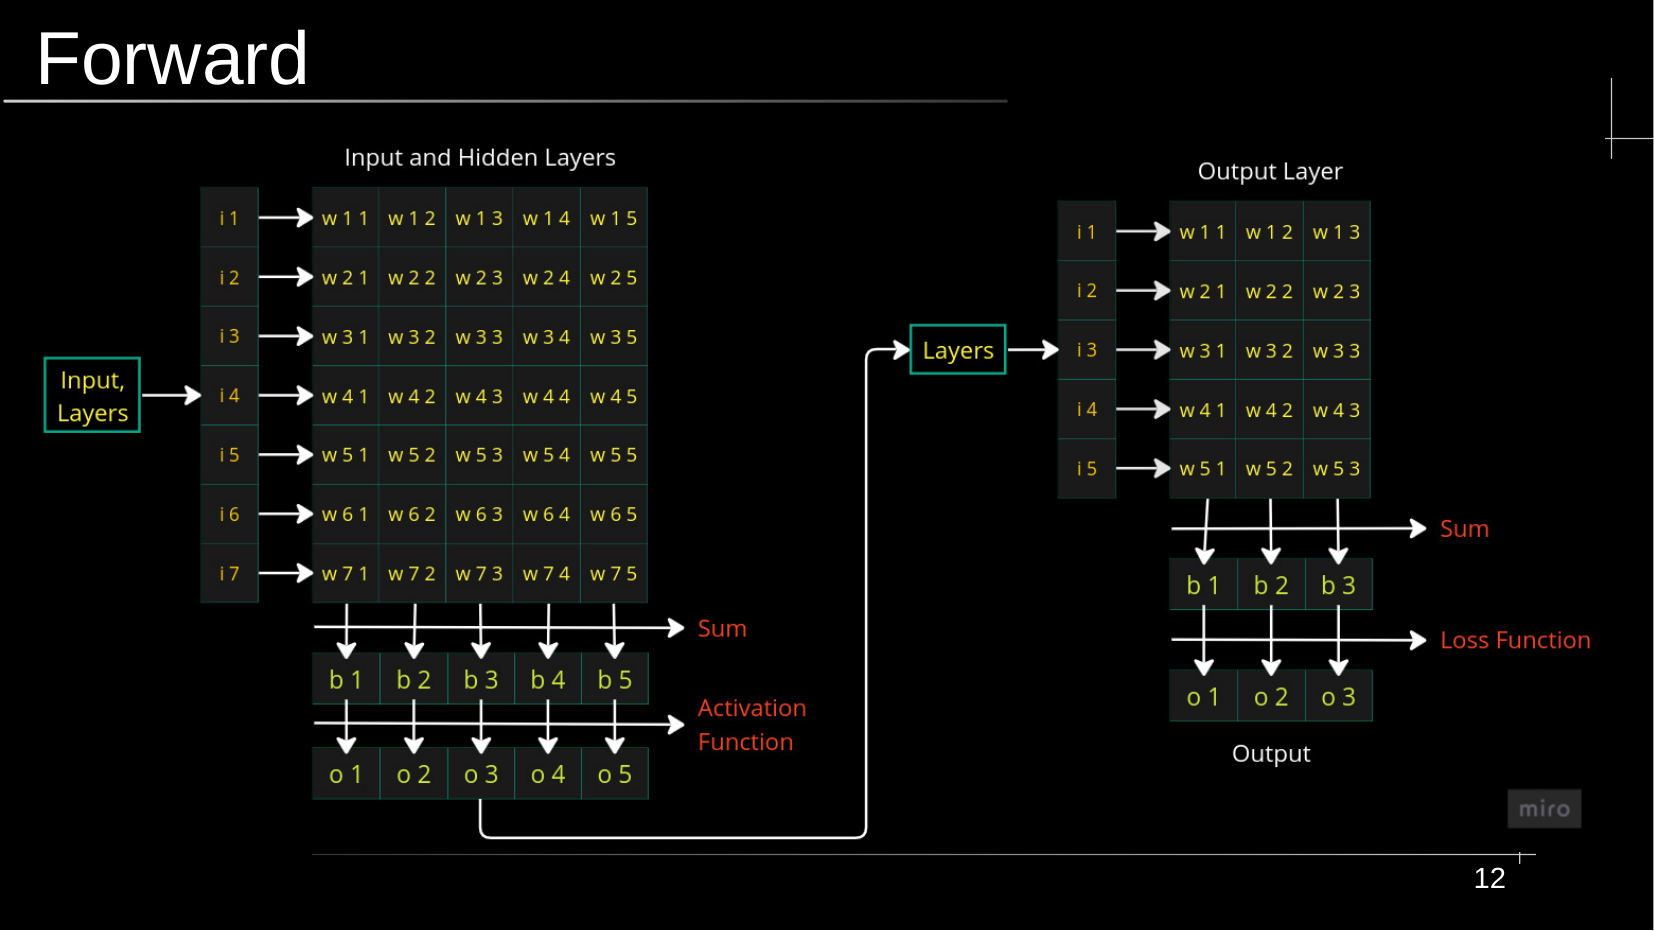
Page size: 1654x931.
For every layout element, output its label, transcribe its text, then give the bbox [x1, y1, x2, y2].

title Forward [35, 5, 1601, 113]
picture [35, 137, 1605, 852]
